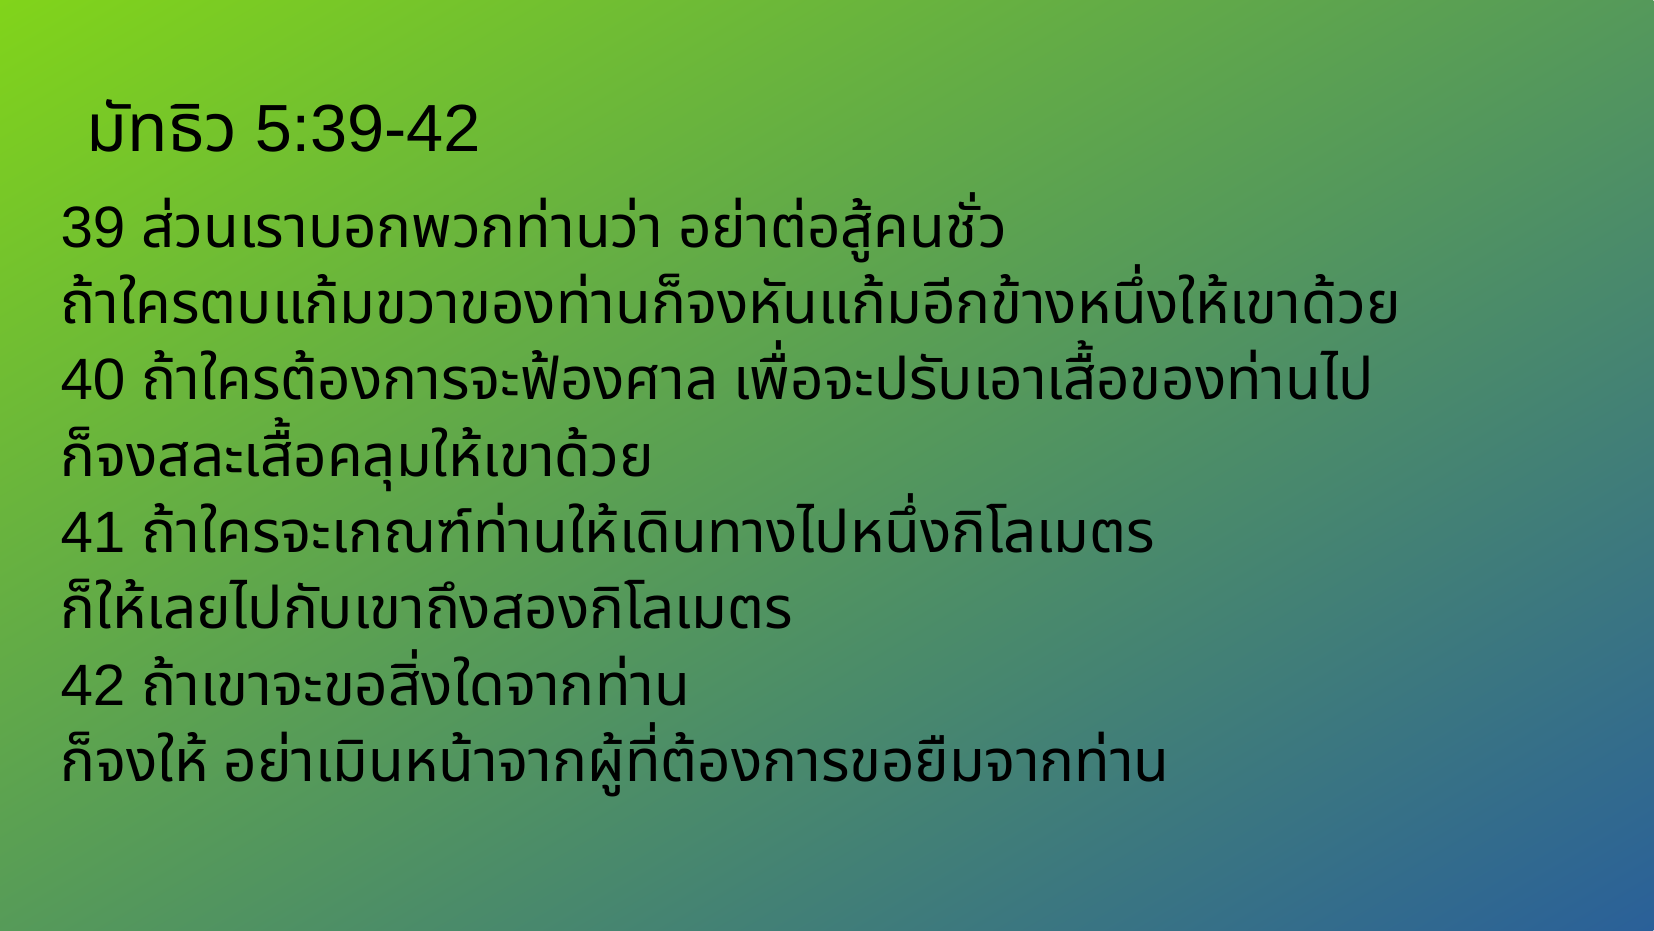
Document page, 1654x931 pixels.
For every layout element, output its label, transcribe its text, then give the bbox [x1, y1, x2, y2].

text_box 39 ส่วนเราบอกพวกท่านว่า อย่าต่อสู้คนชั่ว ถ้าใครตบแก้มขวาของท่านก็จงหันแก้มอีกข้างหนึ่งให้เขาด้วย 40 ถ้าใครต้องการจะฟ้องศาล เพื่อจะปรับเอาเสื้อของท่านไป ก็จงสละเสื้อคลุมให้เขาด้วย 41 ถ้าใครจะเกณฑ์ท่านให้เดินทางไปหนึ่งกิโลเมตร ก็ให้เลยไปกับเขาถึงสองกิโลเมตร 42 ถ้าเขาจะขอสิ่งใดจากท่าน ก็จงให้ อย่าเมินหน้าจากผู้ที่ต้องการขอยืมจากท่าน [45, 187, 1616, 826]
subtitle มัทธิว 5:39-42 [86, 75, 1576, 187]
